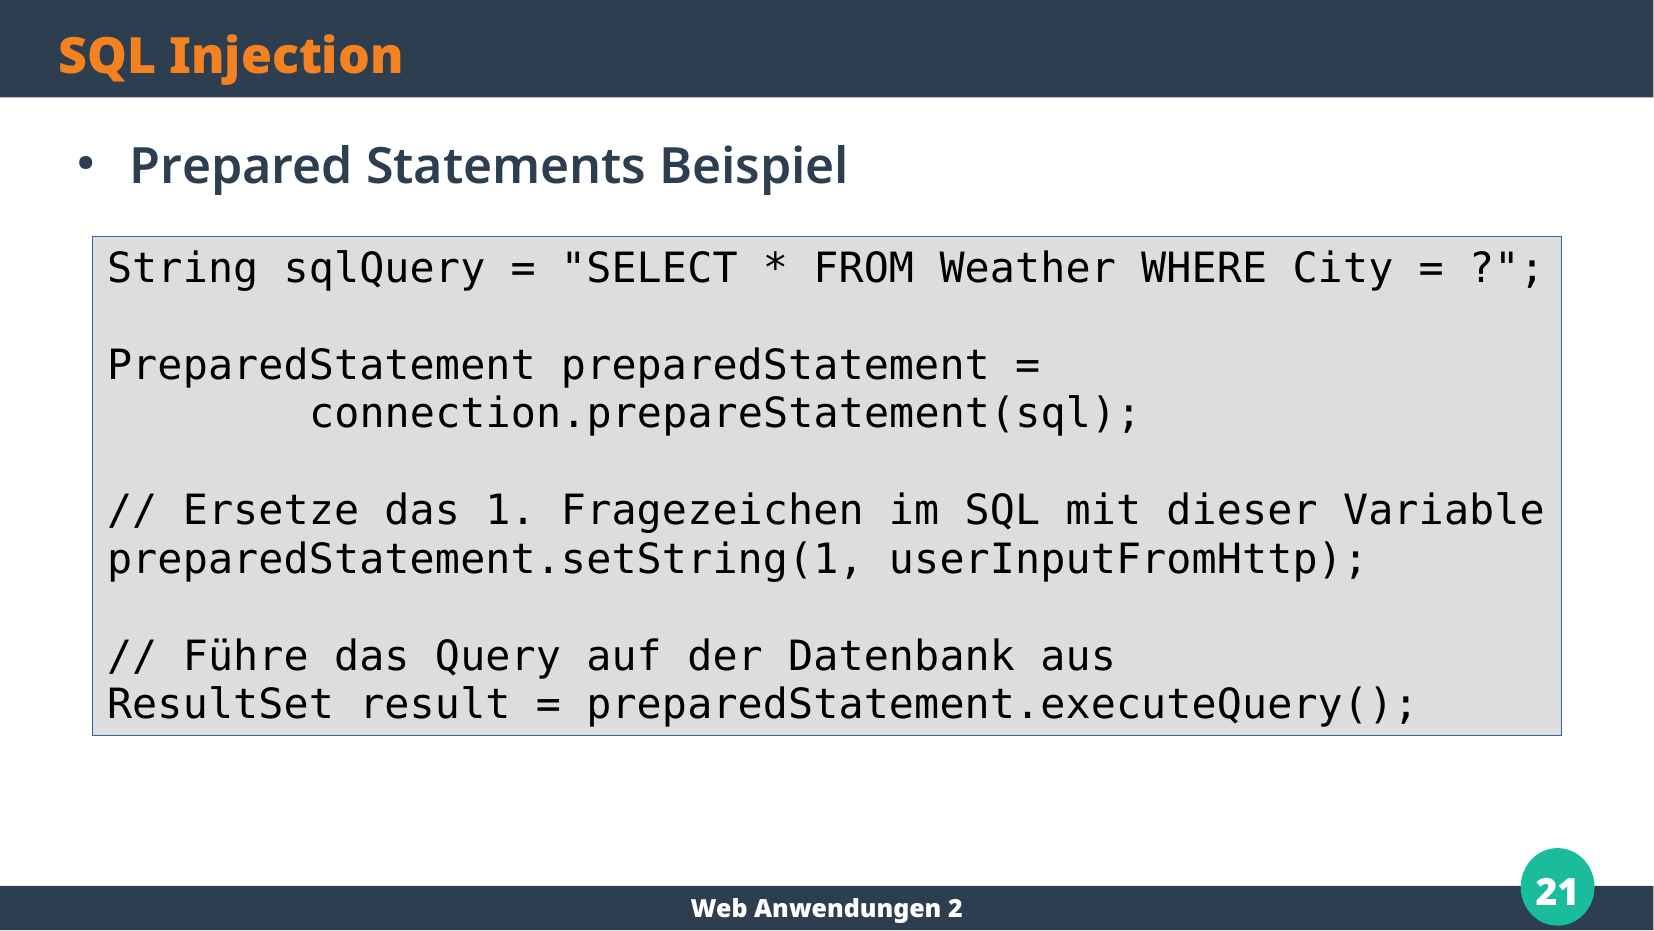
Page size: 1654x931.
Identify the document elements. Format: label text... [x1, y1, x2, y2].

text_box String sqlQuery = "SELECT * FROM Weather WHERE City = ?"; PreparedStatement preparedStatement = connection.prepareStatement(sql); // Ersetze das 1. Fragezeichen im SQL mit dieser Variable preparedStatement.setString(1, userInputFromHttp); // Führe das Query auf der Datenbank aus ResultSet result = preparedStatement.executeQuery(); [92, 236, 1562, 736]
title SQL Injection [59, 8, 1595, 89]
list Prepared Statements Beispiel [59, 129, 1595, 864]
